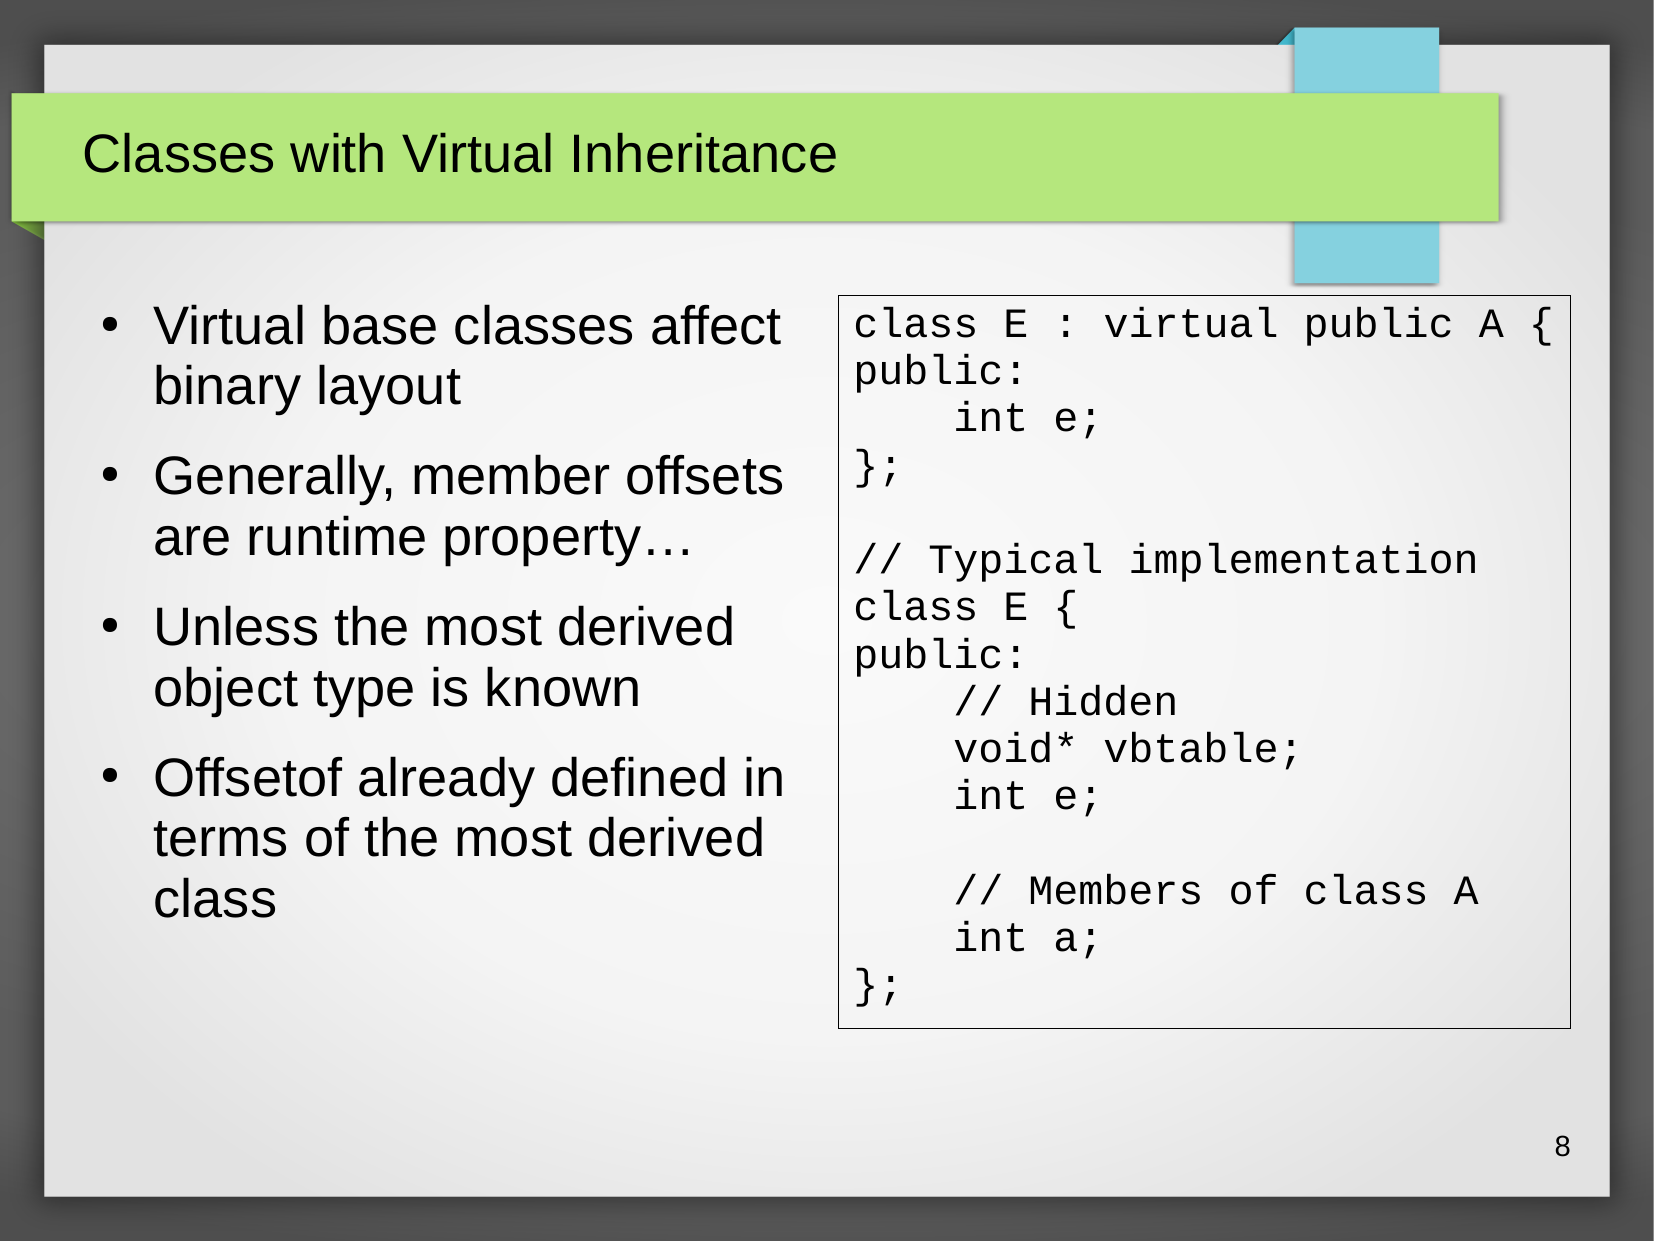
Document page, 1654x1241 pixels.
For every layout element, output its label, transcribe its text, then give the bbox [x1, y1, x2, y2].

text_box class E : virtual public A { public: int e; }; // Typical implementation class E { public: // Hidden void* vbtable; int e; // Members of class A int a; }; [838, 295, 1571, 1029]
list Virtual base classes affect binary layout Generally, member offsets are runtime property… Unless the most derived object type is known Offsetof already defined in terms of the most derived class [82, 295, 809, 1015]
picture [0, 0, 1654, 1241]
title Classes with Virtual Inheritance [82, 94, 1264, 213]
